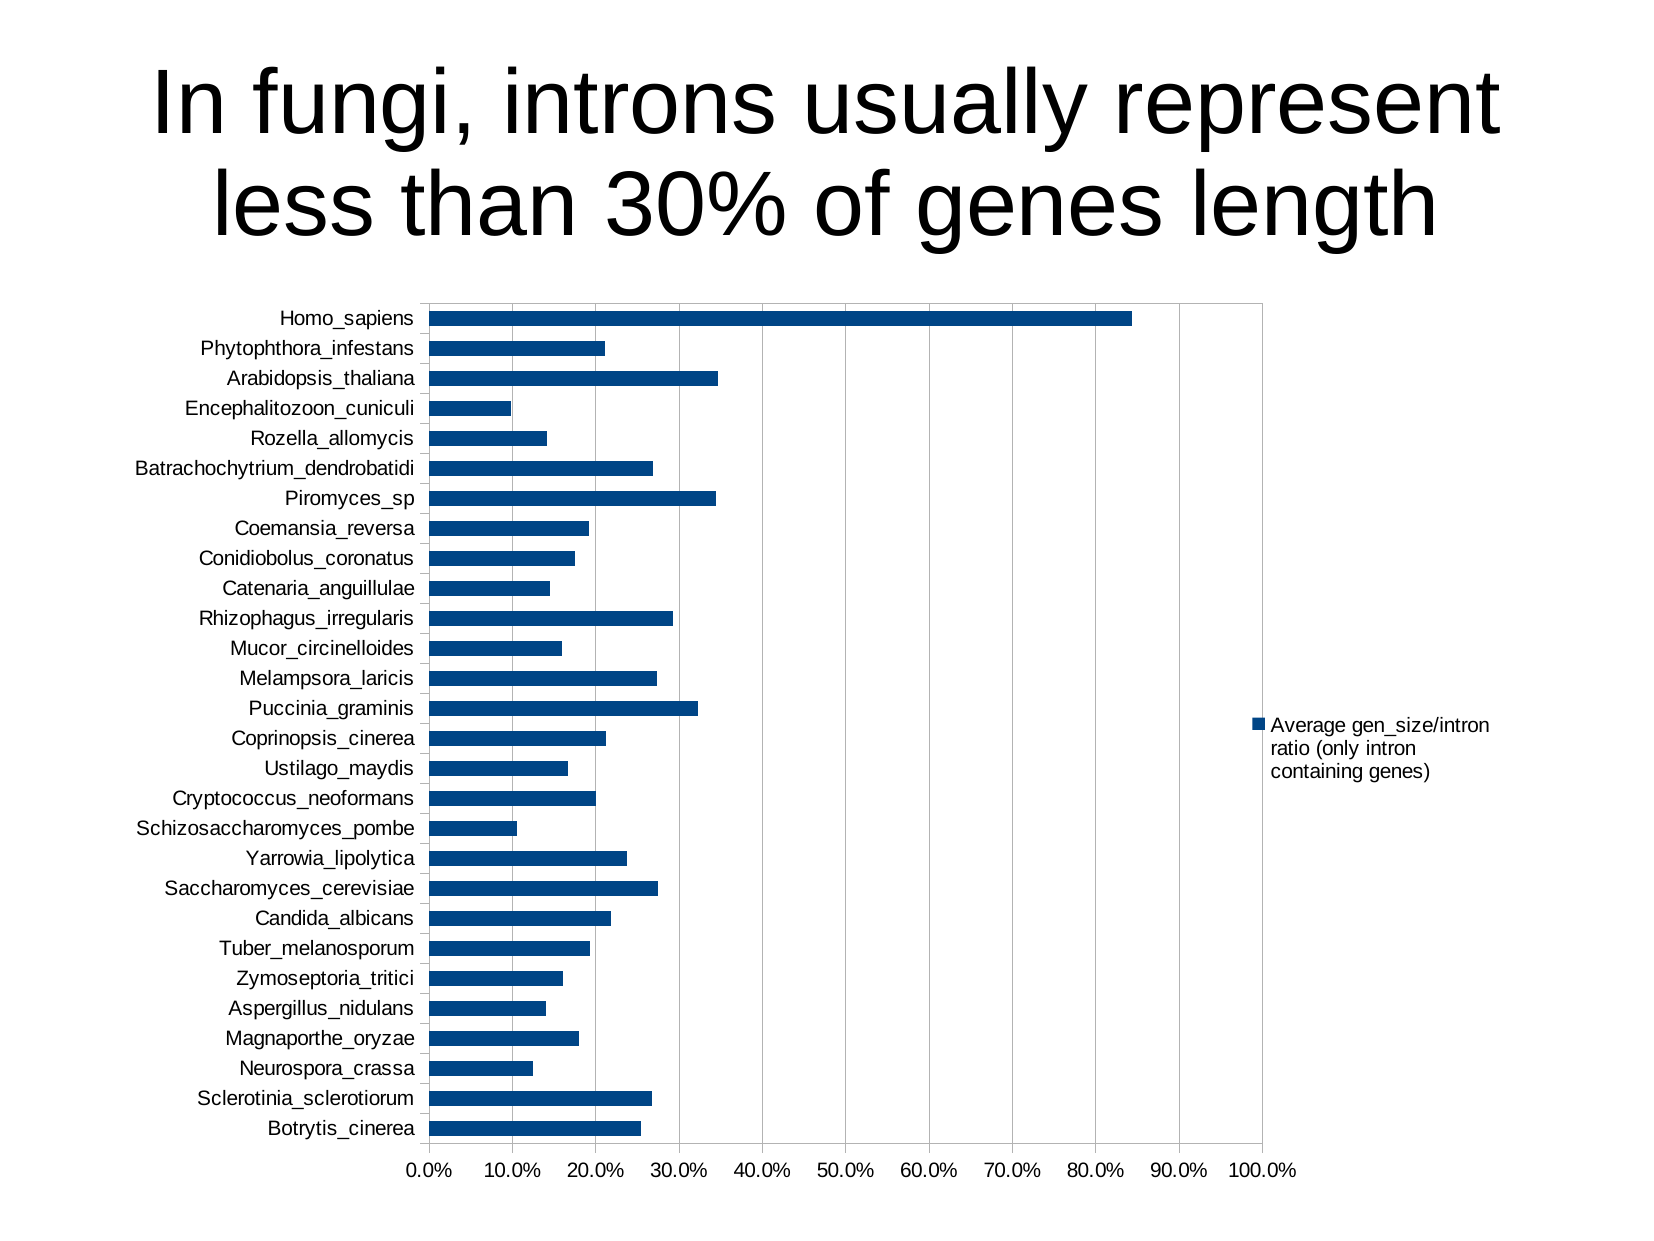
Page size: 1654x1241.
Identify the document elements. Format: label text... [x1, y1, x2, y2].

chart [105, 285, 1591, 1201]
title In fungi, introns usually represent less than 30% of genes length [82, 49, 1571, 257]
